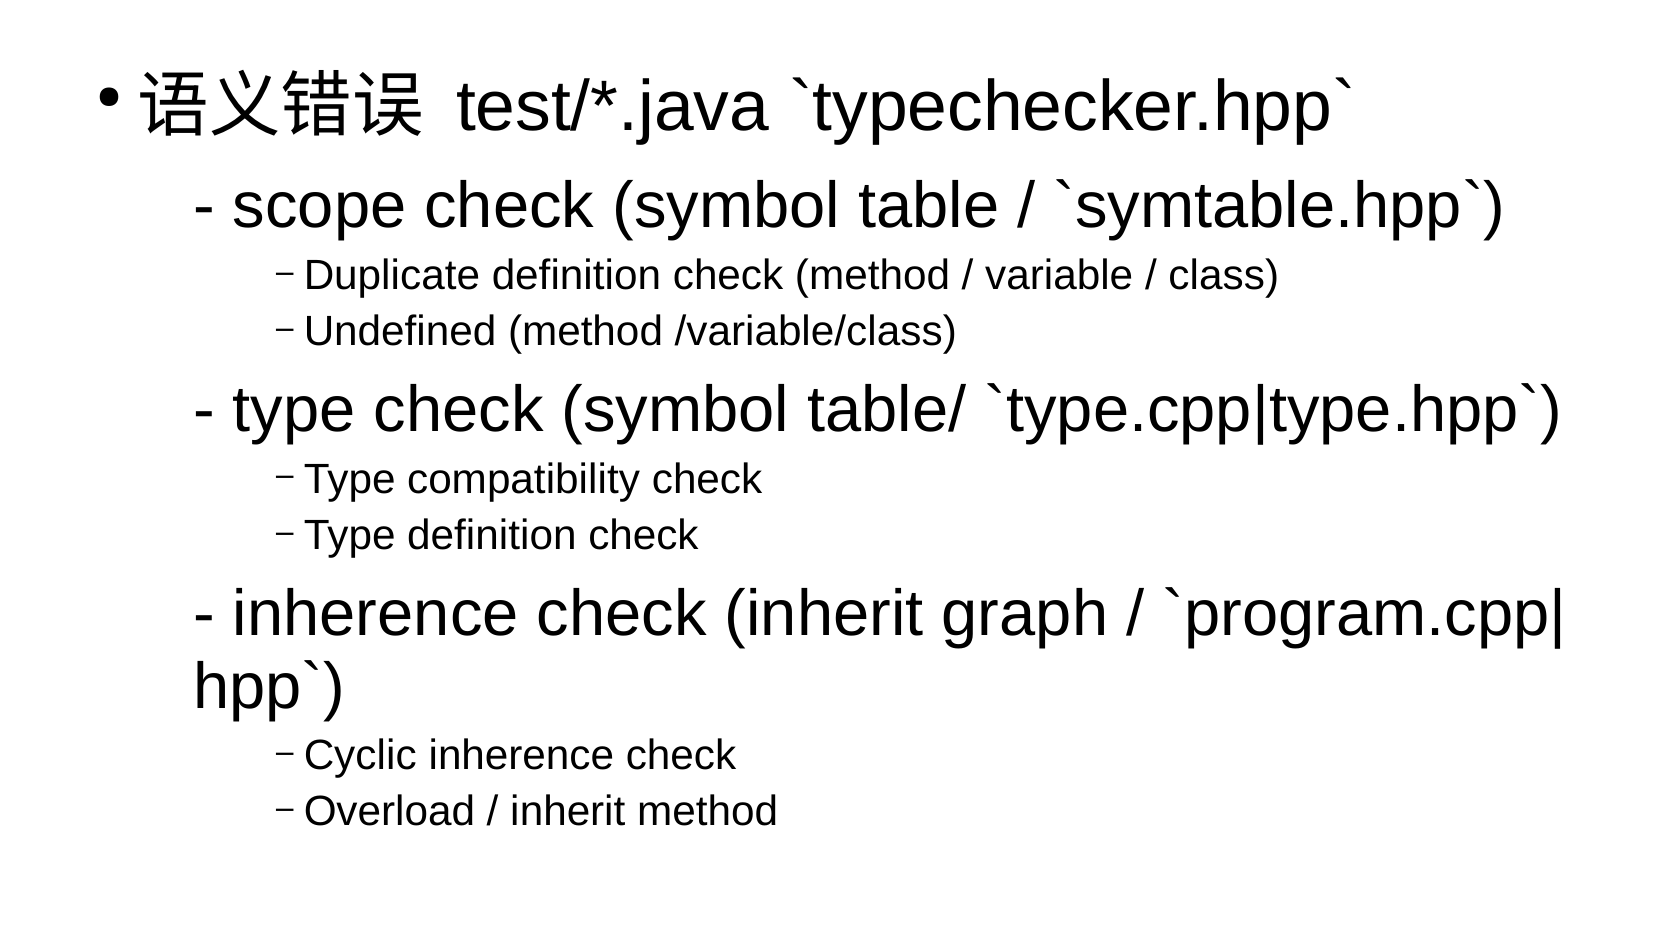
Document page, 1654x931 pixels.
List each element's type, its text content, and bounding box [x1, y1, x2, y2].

list 语义错误 test/*.java `typechecker.hpp` - scope check (symbol table / `symtable.hpp`) Duplicate definition check (method / variable / class) Undefined (method /variable/class) - type check (symbol table/ `type.cpp|type.hpp`) Type compatibility check Type definition check - inherence check (inherit graph / `program.cpp|hpp`) Cyclic inherence check Overload / inherit method [82, 47, 1571, 898]
